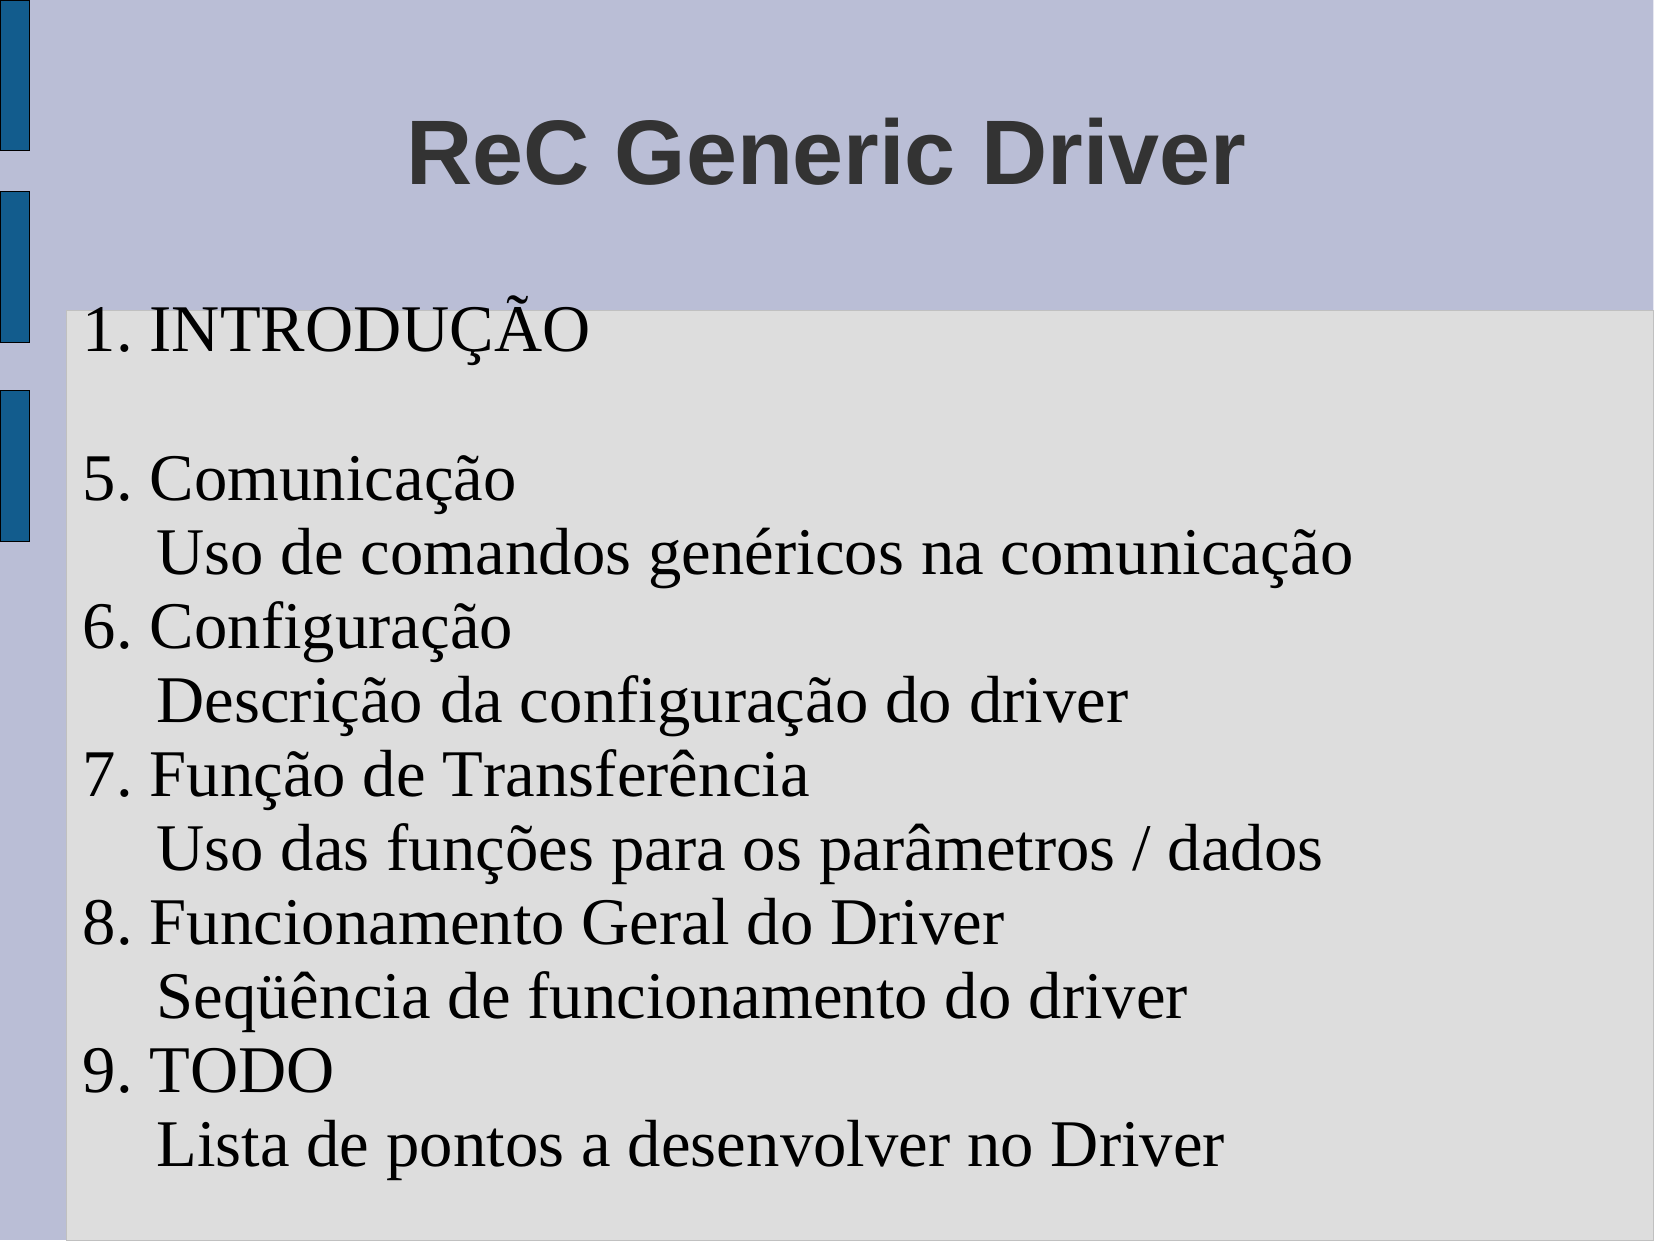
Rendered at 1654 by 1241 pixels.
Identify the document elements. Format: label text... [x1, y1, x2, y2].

subtitle 1. INTRODUÇÃO 5. Comunicação Uso de comandos genéricos na comunicação 6. Configuração Descrição da configuração do driver 7. Função de Transferência Uso das funções para os parâmetros / dados 8. Funcionamento Geral do Driver Seqüência de funcionamento do driver 9. TODO Lista de pontos a desenvolver no Driver [82, 292, 1571, 1182]
title ReC Generic Driver [82, 56, 1571, 250]
